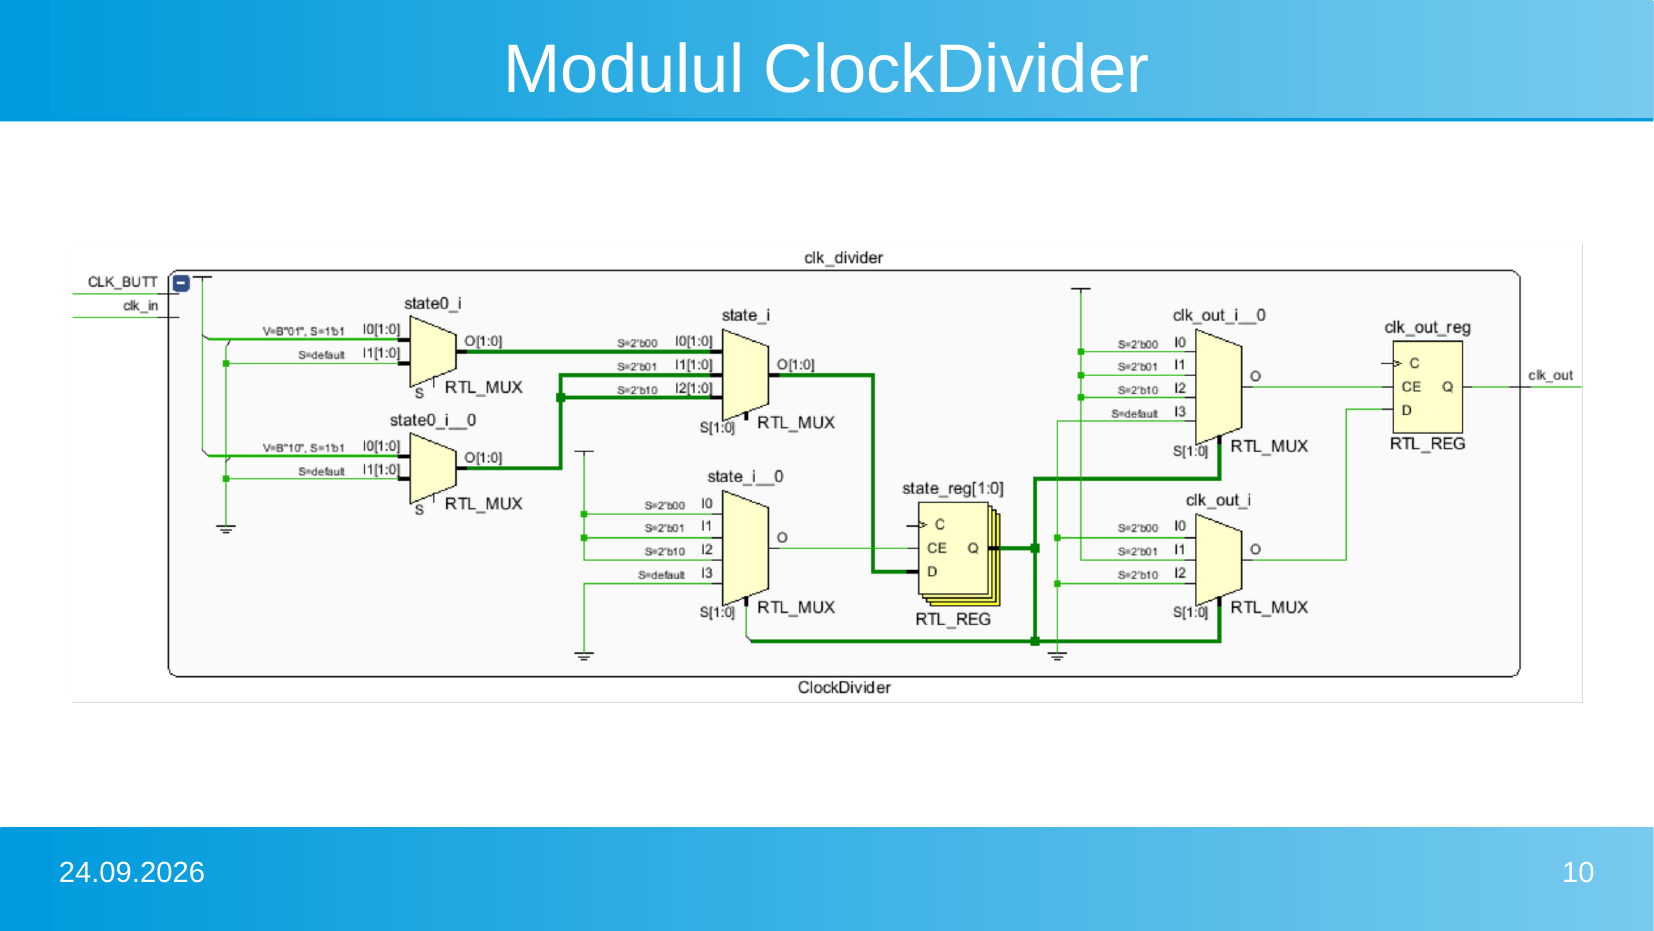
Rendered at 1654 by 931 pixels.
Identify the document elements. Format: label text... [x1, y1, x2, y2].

title Modulul ClockDivider [59, 29, 1595, 108]
picture [59, 230, 1595, 715]
